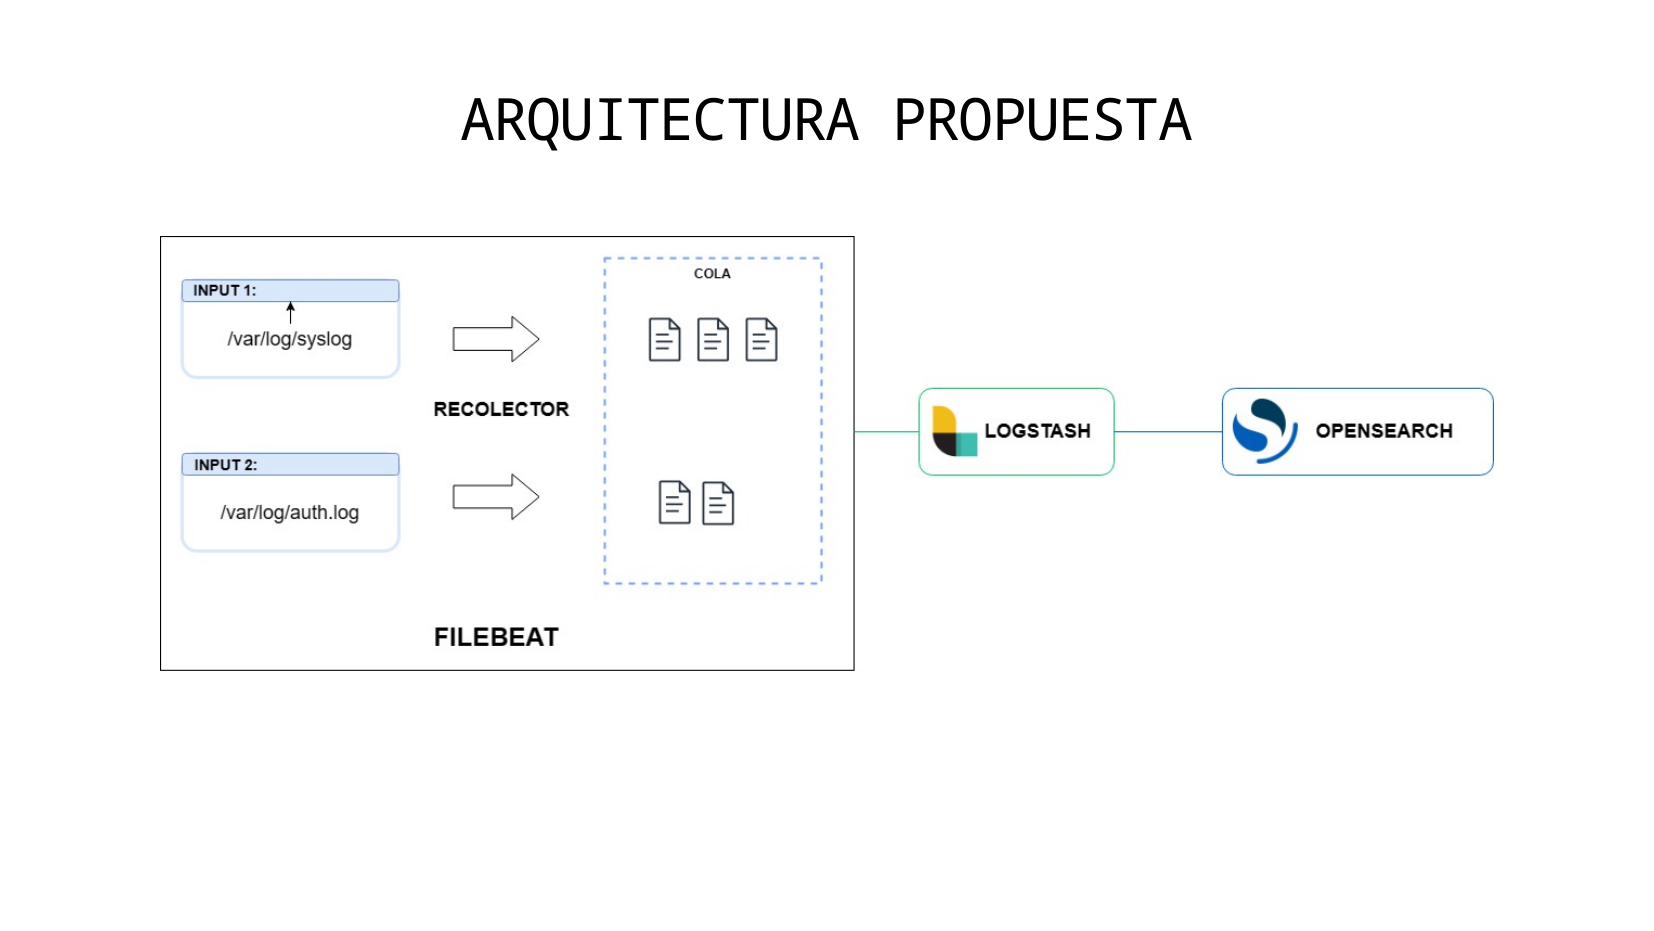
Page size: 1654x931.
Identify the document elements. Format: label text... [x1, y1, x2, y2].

text_box ARQUITECTURA PROPUESTA [369, 70, 1285, 158]
picture [160, 236, 1494, 672]
